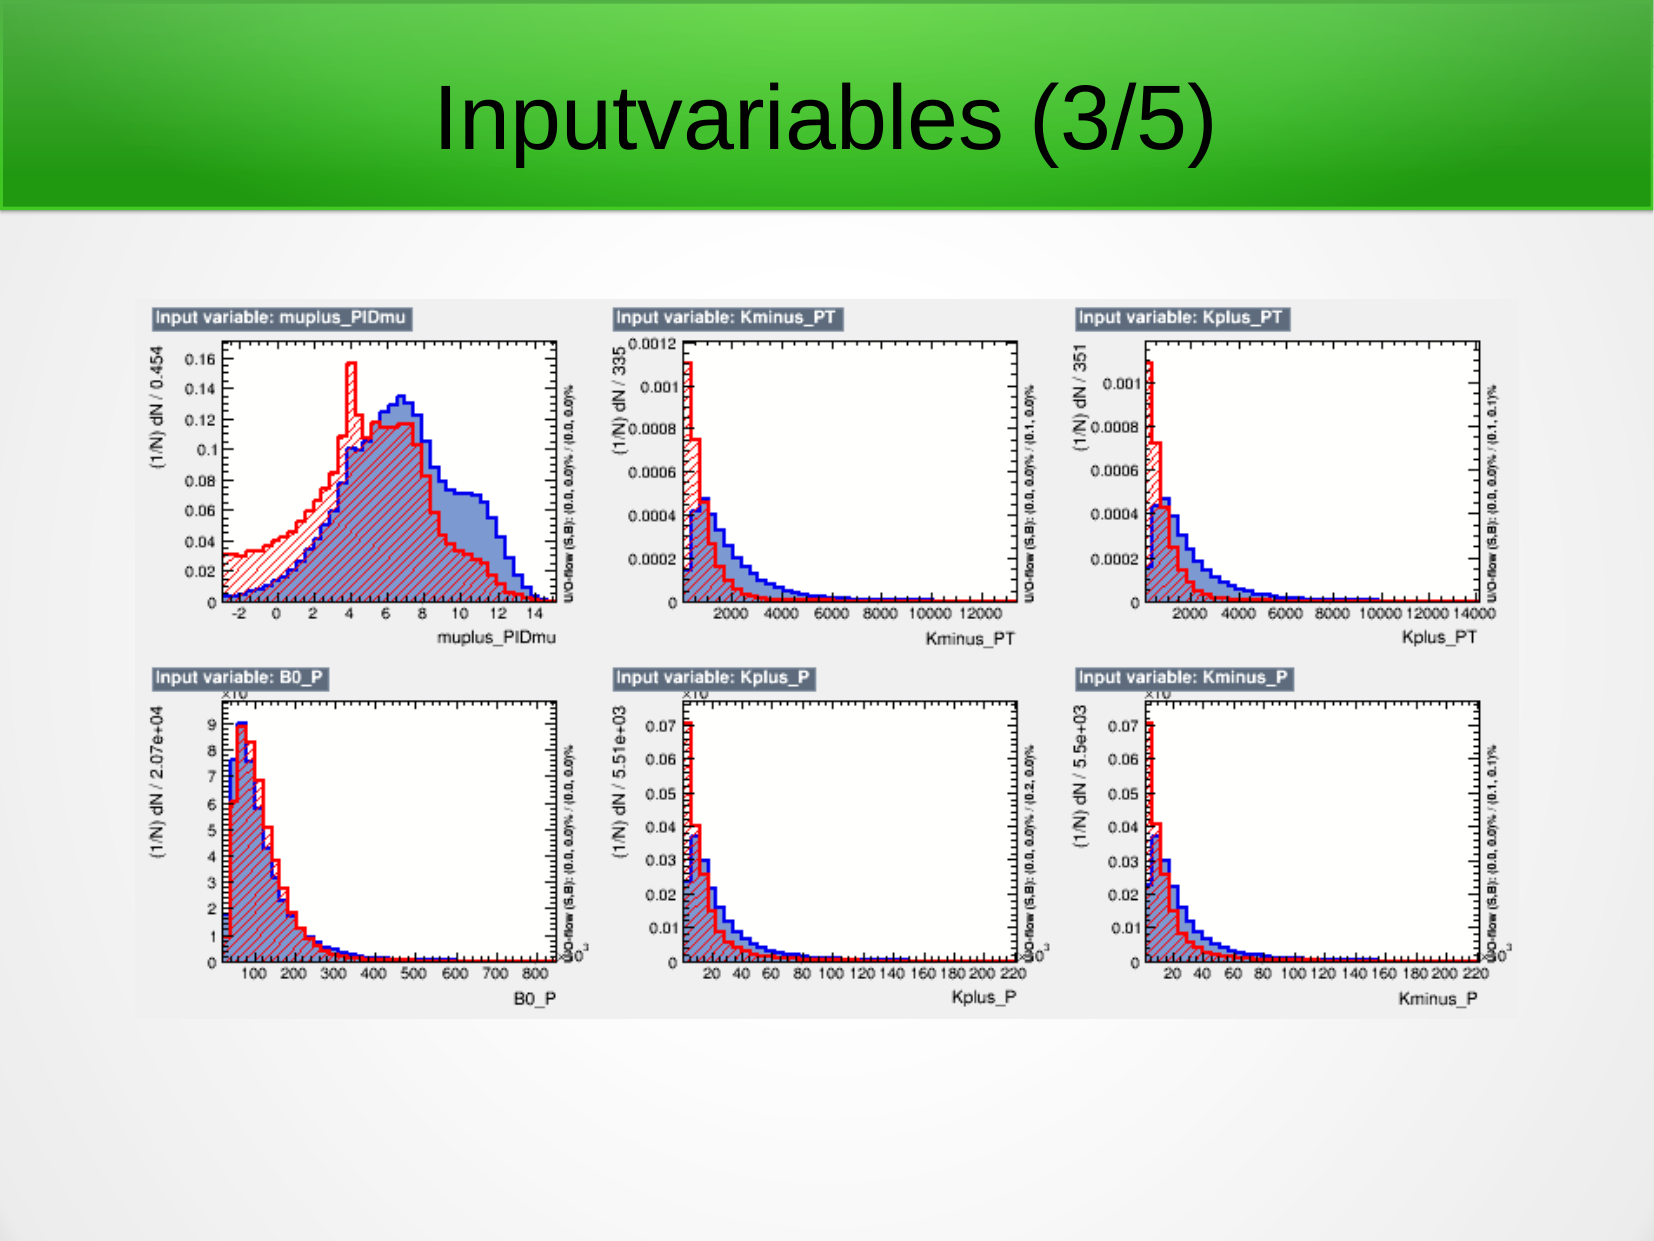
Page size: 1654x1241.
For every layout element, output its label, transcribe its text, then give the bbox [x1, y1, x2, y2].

picture [135, 299, 1519, 1019]
title Inputvariables (3/5) [82, 47, 1571, 189]
